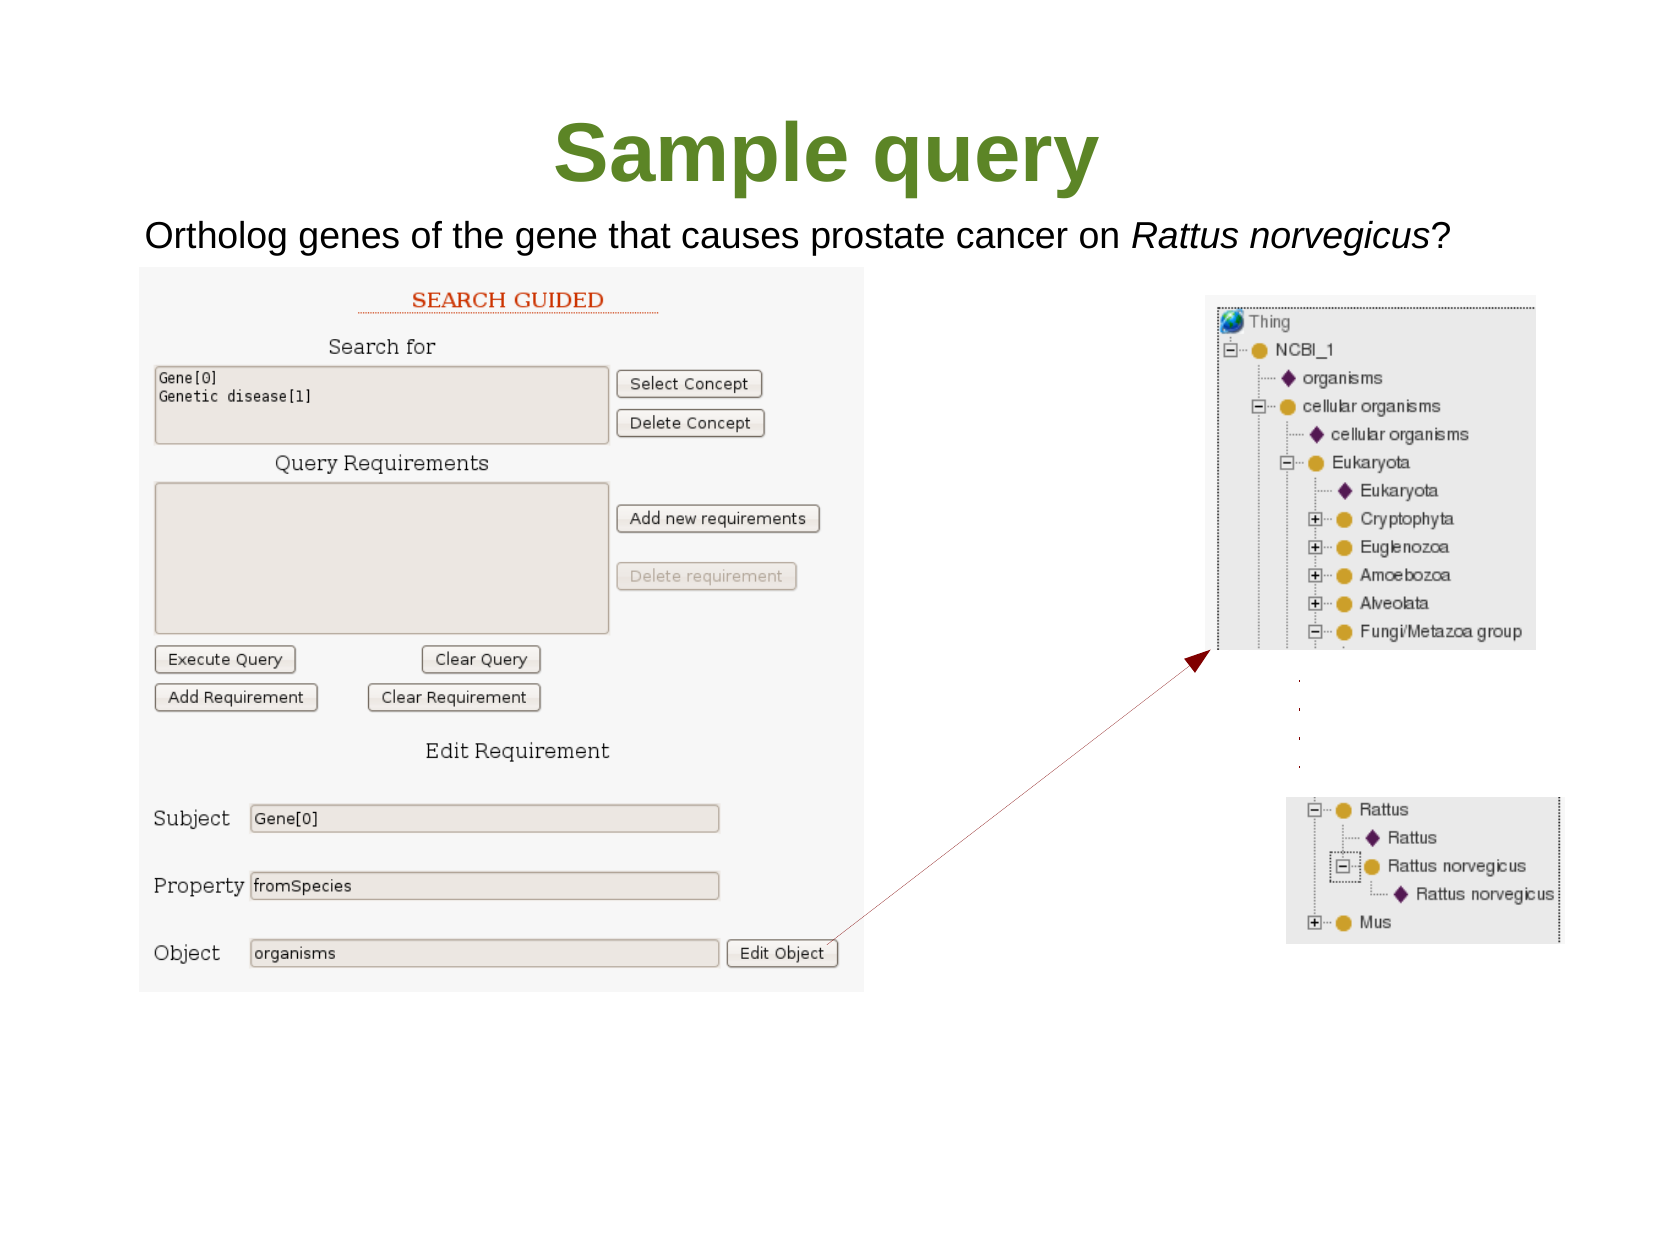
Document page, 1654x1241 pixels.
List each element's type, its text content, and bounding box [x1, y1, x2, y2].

text_box Ortholog genes of the gene that causes prostate cancer on Rattus norvegicus? [129, 206, 1467, 269]
picture [1286, 797, 1565, 944]
picture [1205, 295, 1536, 650]
title Sample query [82, 56, 1571, 250]
picture [139, 267, 864, 992]
